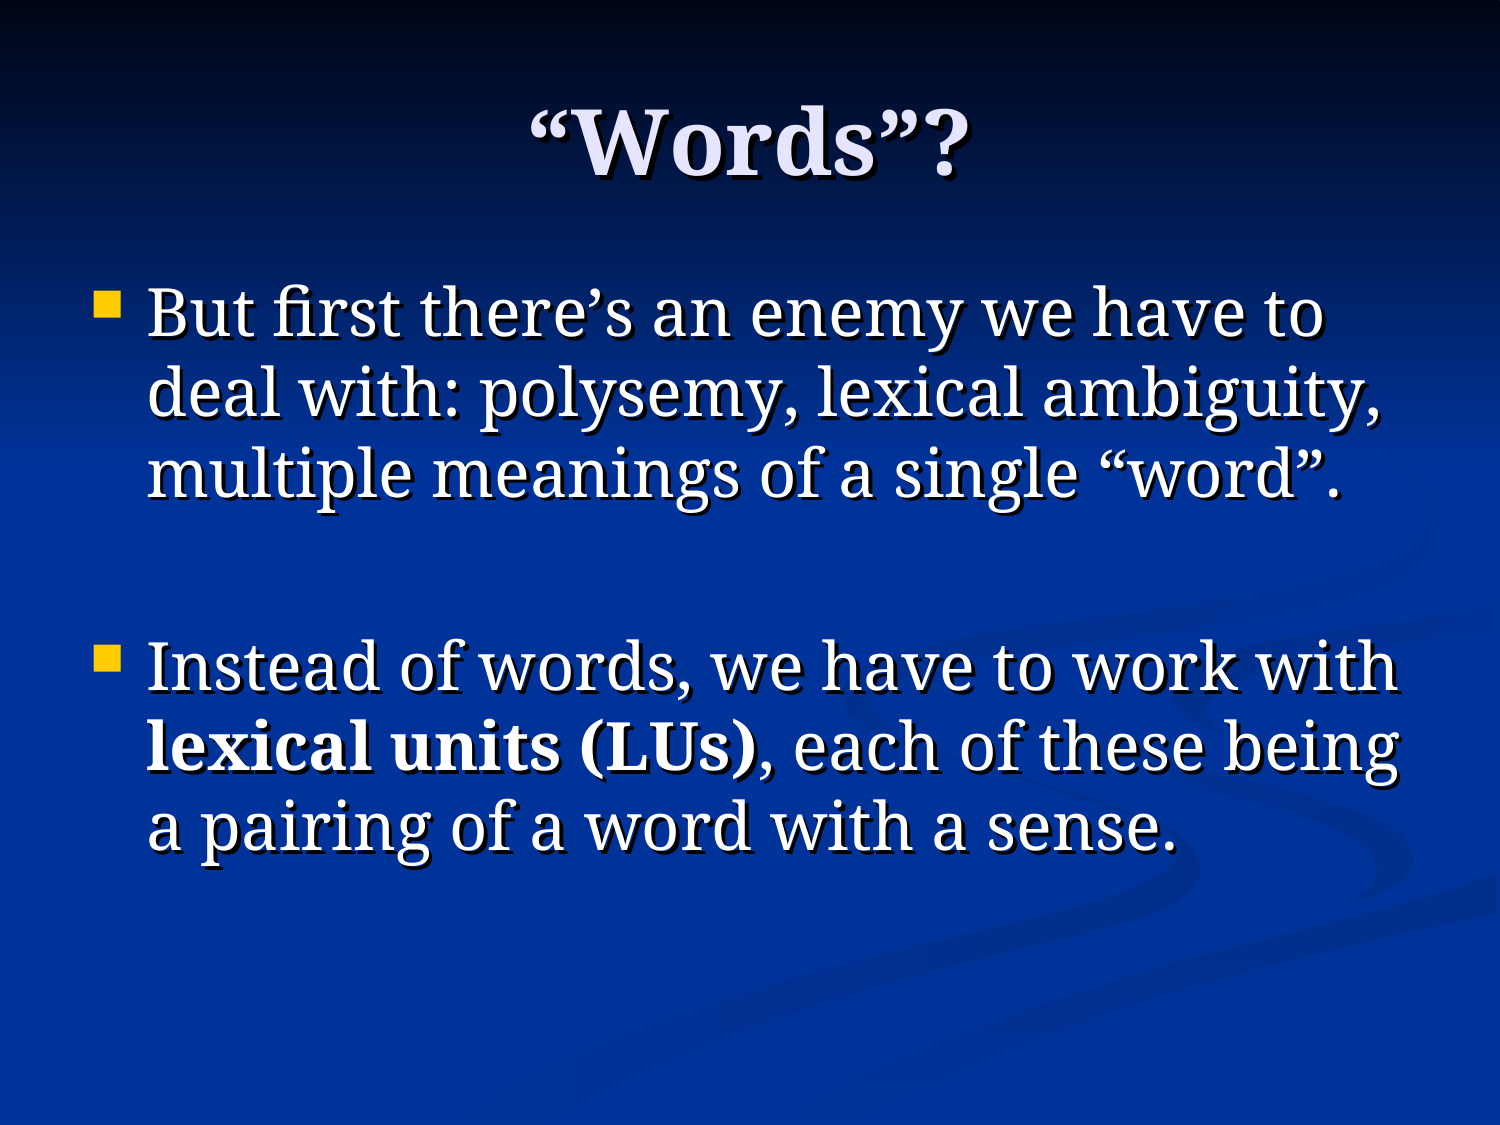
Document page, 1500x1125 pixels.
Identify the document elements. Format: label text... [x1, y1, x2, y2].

title “Words”? [75, 45, 1426, 233]
list But first there’s an enemy we have to deal with: polysemy, lexical ambiguity, multiple meanings of a single “word”. Instead of words, we have to work with lexical units (LUs), each of these being a pairing of a word with a sense. [75, 262, 1426, 1001]
